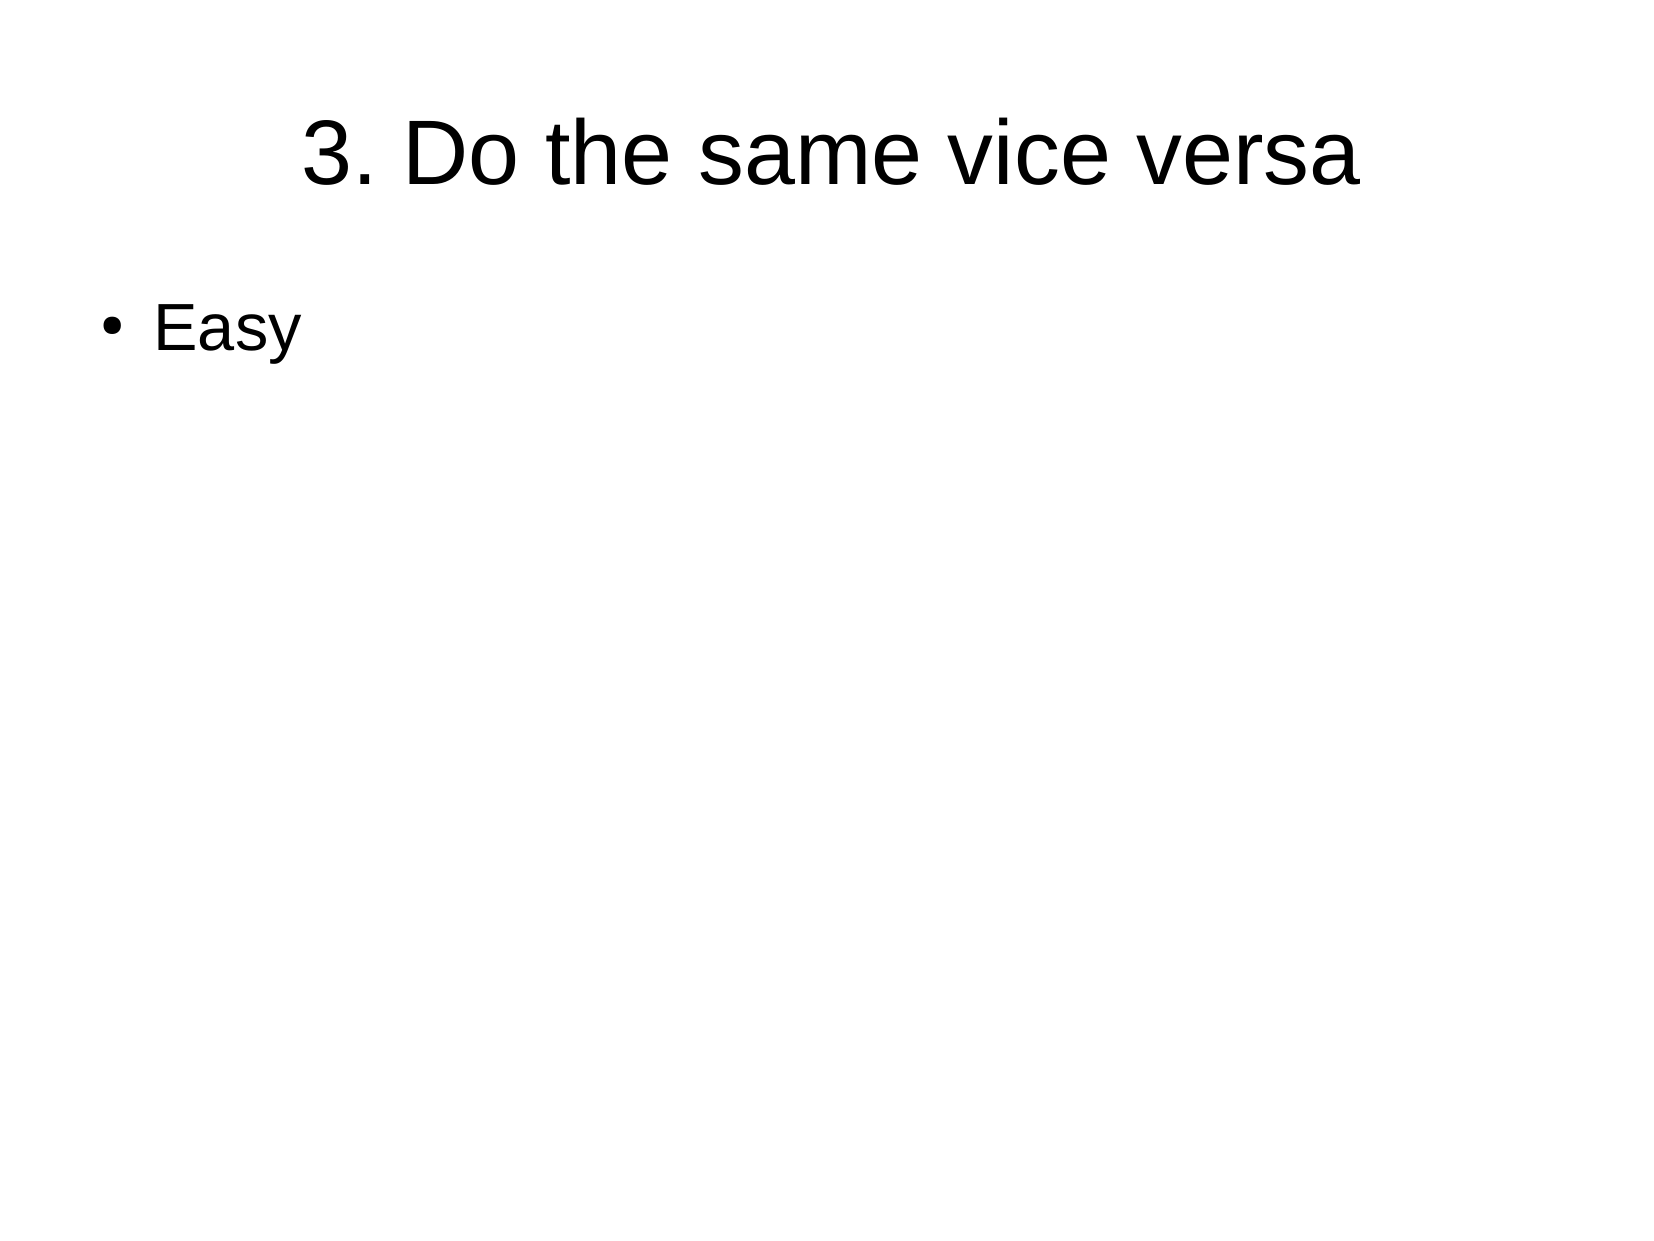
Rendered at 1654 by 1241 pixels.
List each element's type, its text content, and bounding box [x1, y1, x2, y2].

title 3. Do the same vice versa [82, 49, 1571, 257]
list Easy [82, 290, 1571, 1010]
